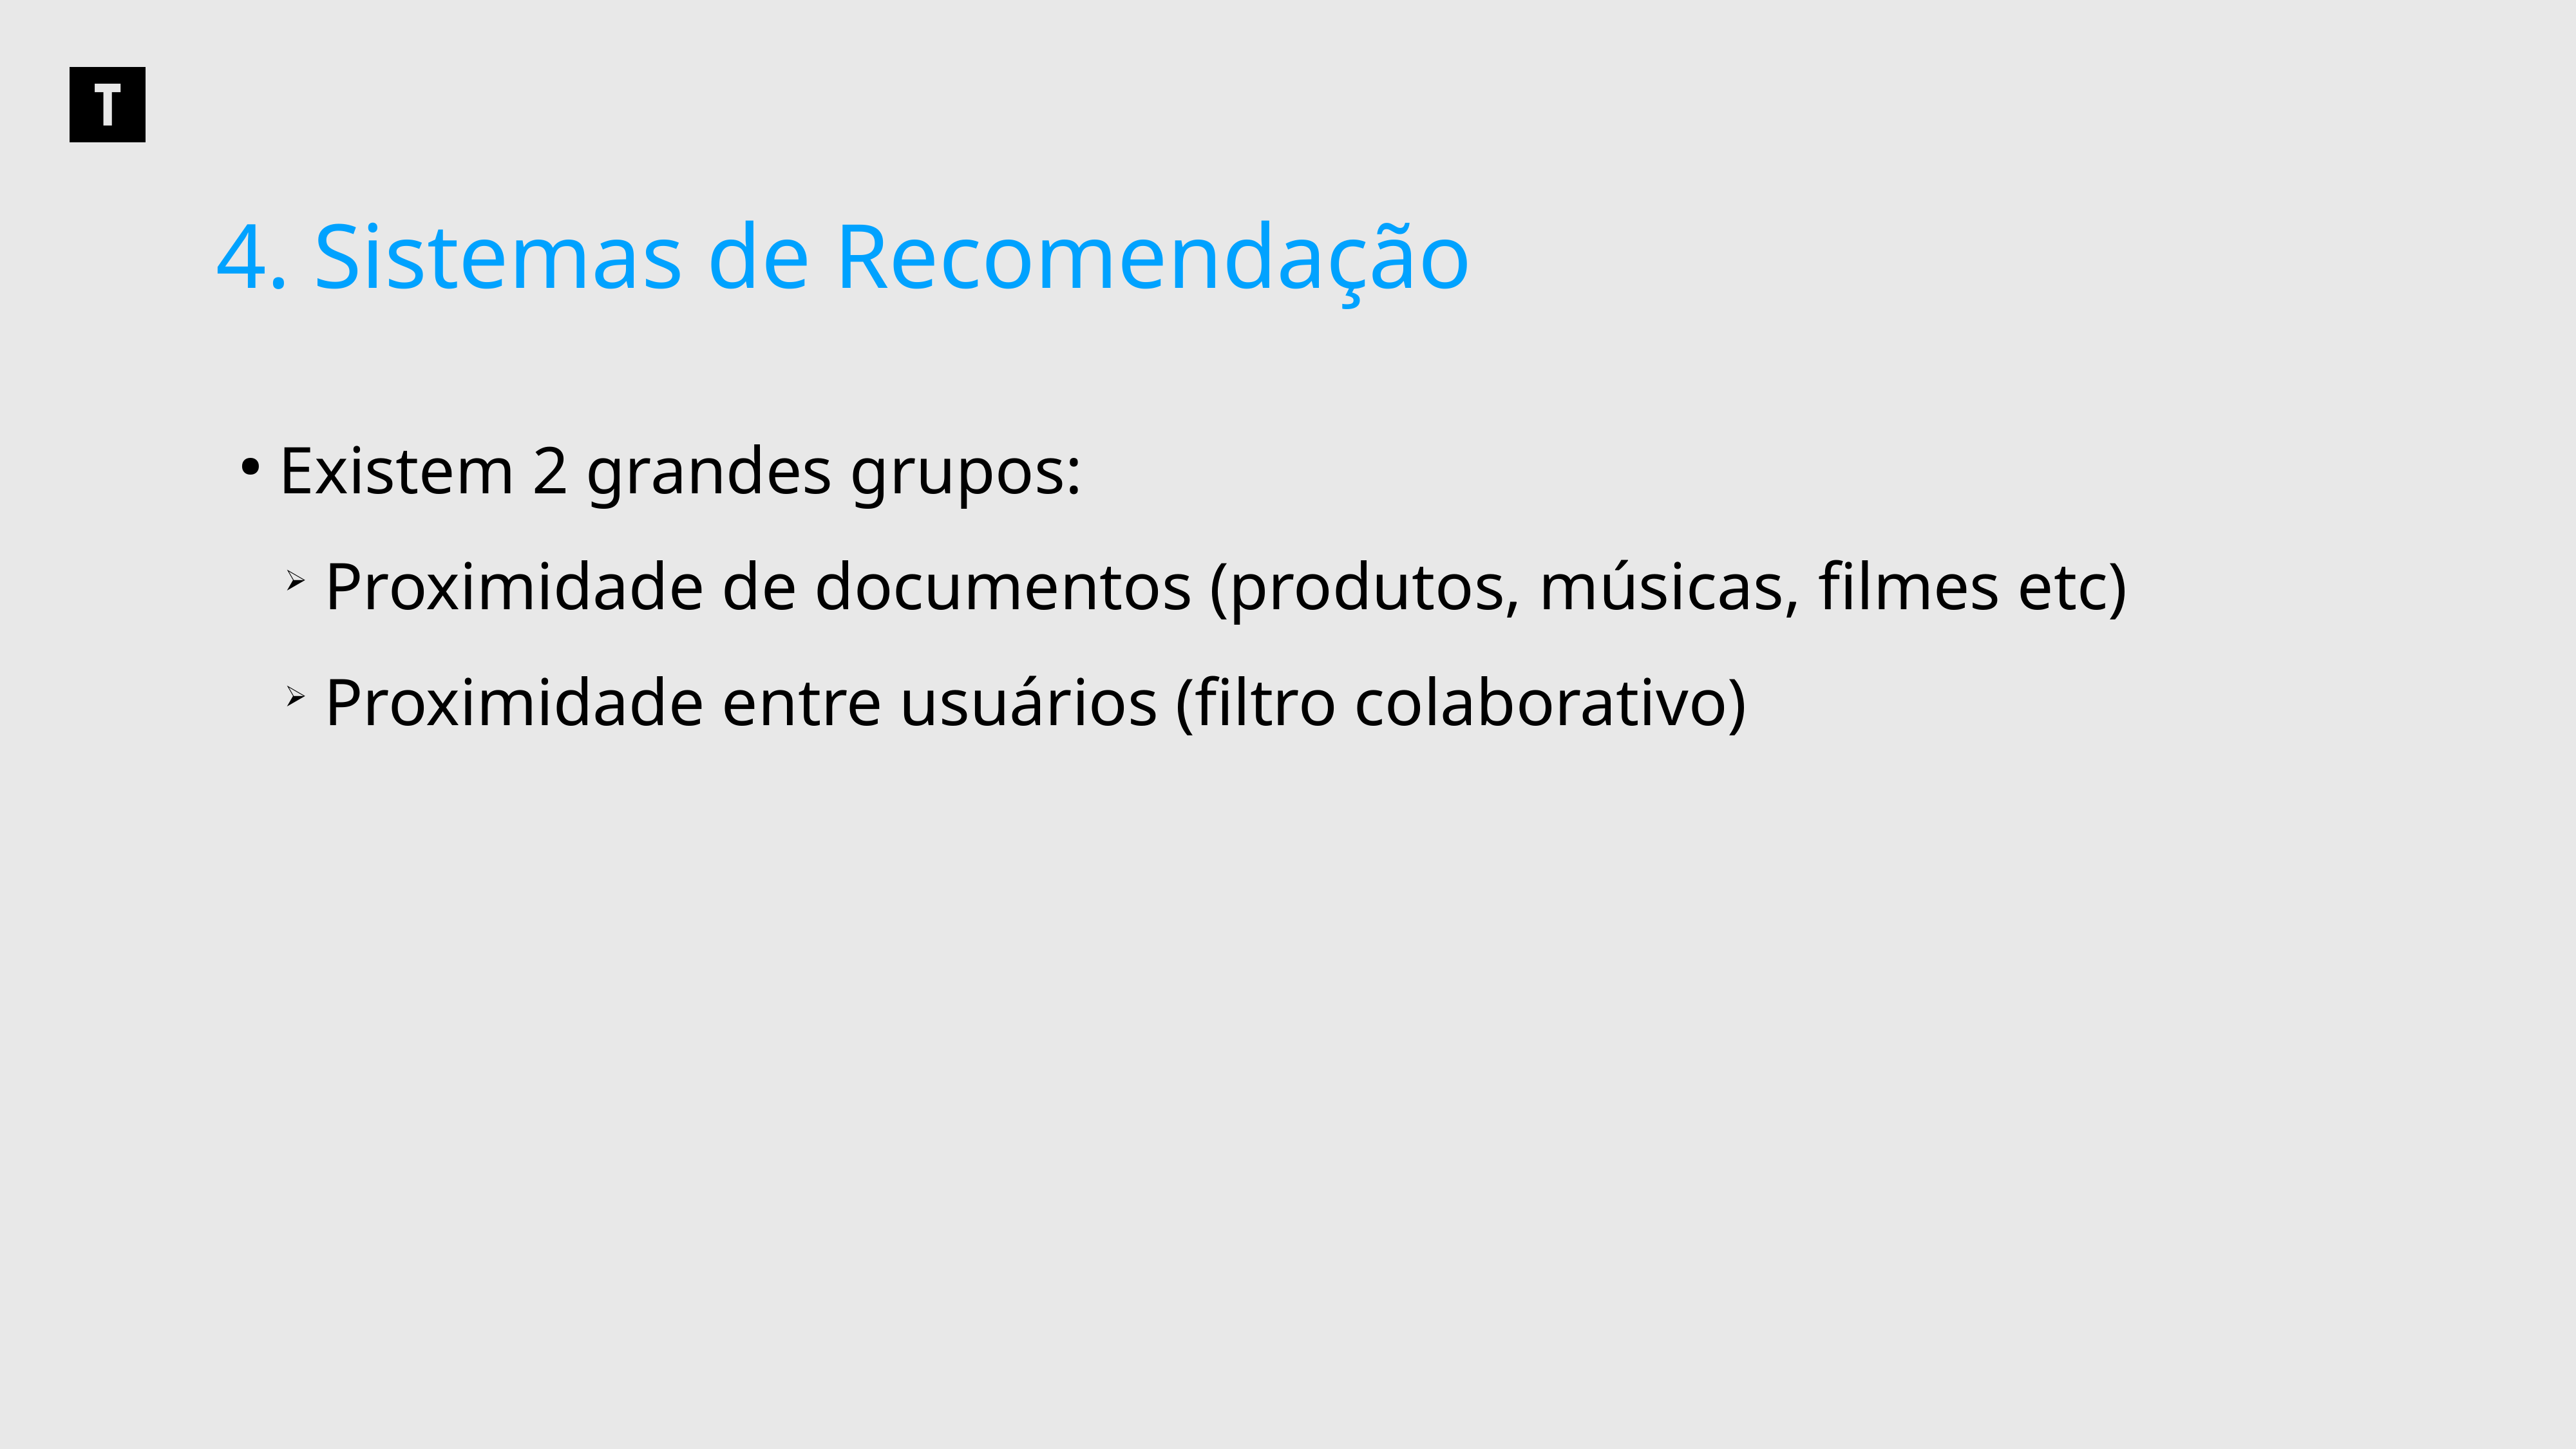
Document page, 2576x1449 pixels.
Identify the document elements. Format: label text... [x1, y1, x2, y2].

picture [70, 67, 146, 142]
text_box Existem 2 grandes grupos: Proximidade de documentos (produtos, músicas, filmes etc) Proximidade entre usuários (filtro colaborativo) [211, 385, 2351, 589]
text_box 4. Sistemas de Recomendação [211, 194, 2267, 312]
